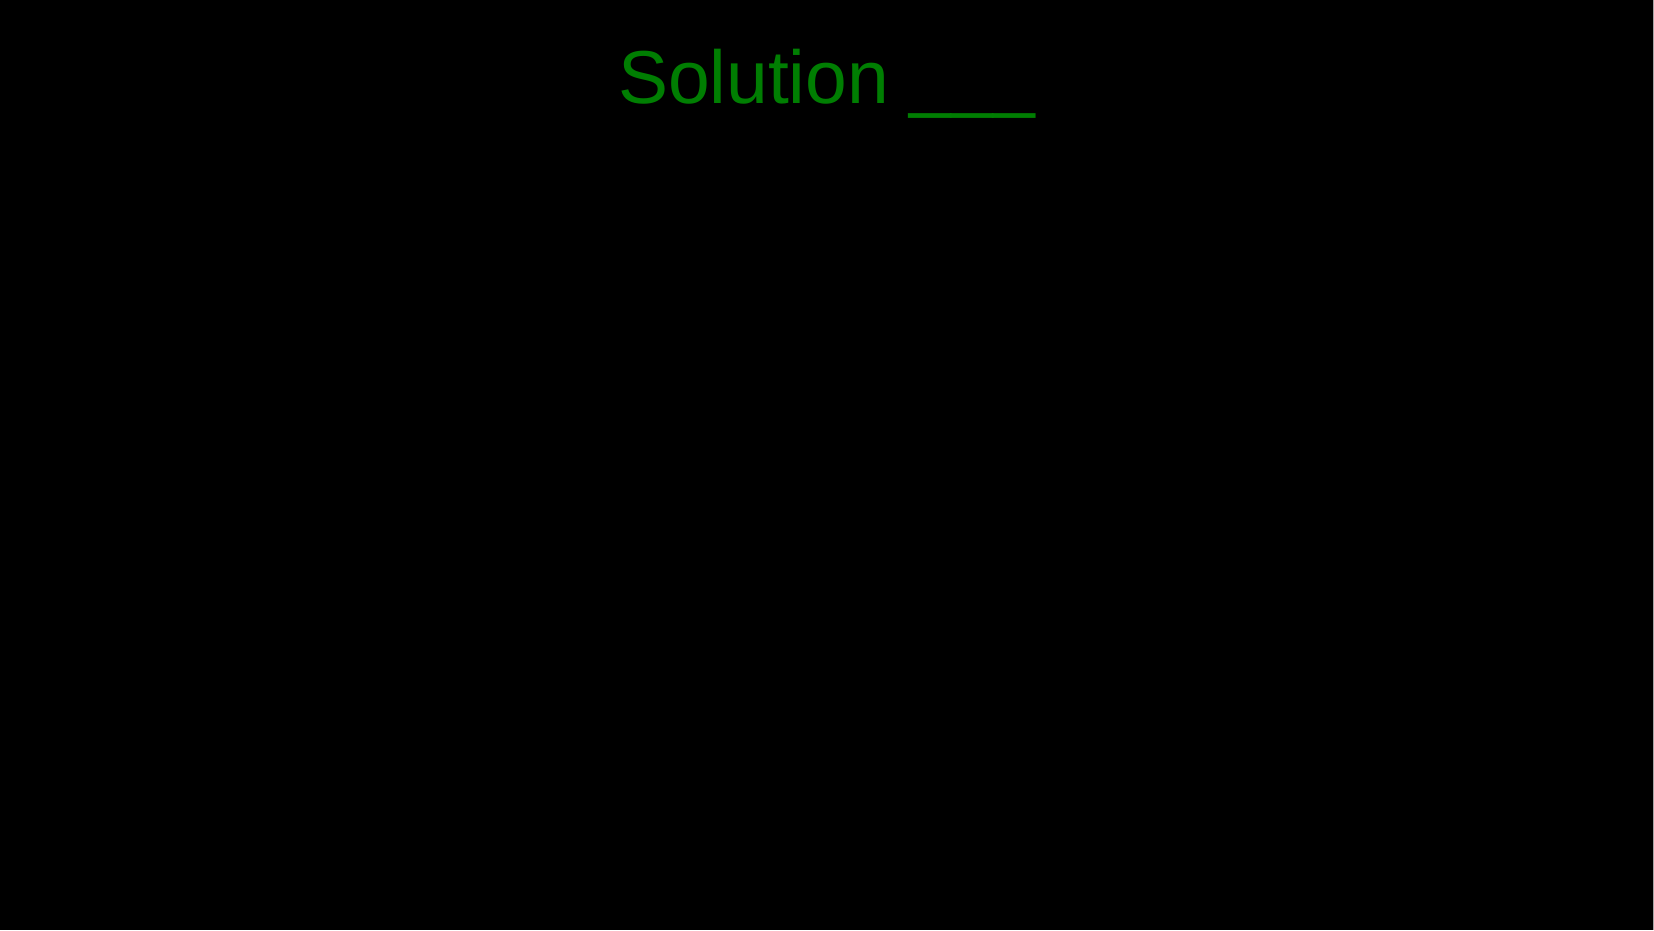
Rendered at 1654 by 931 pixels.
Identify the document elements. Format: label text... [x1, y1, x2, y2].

title Solution ___ [0, 0, 1654, 156]
